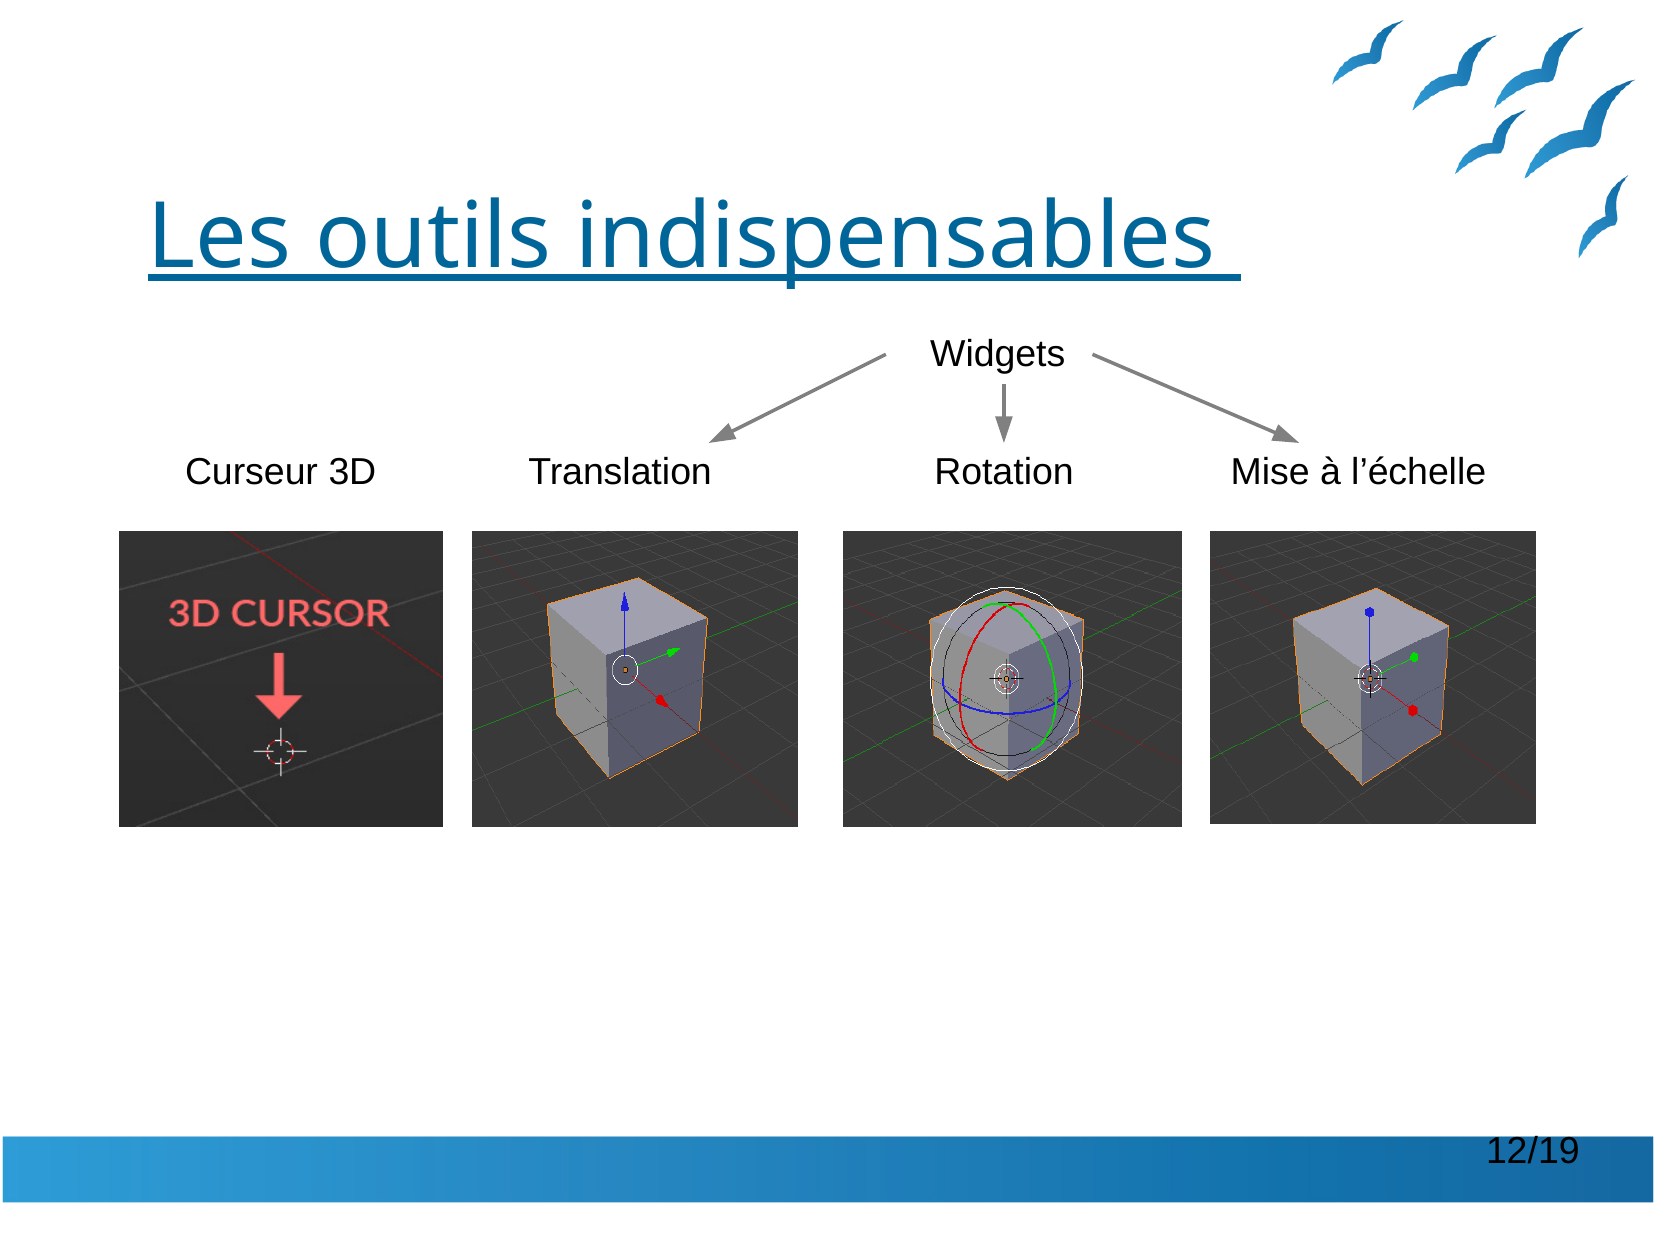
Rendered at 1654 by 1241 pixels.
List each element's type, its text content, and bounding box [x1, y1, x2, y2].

text_box Translation [472, 442, 768, 542]
text_box Mise à l’échelle [1210, 442, 1506, 502]
text_box <numéro>/19 [1471, 1122, 1654, 1193]
picture [0, 0, 1654, 1241]
title Les outils indispensables [147, 173, 1506, 290]
text_box Curseur 3D [118, 442, 443, 502]
text_box Widgets [915, 324, 1241, 382]
text_box Rotation [856, 442, 1152, 502]
